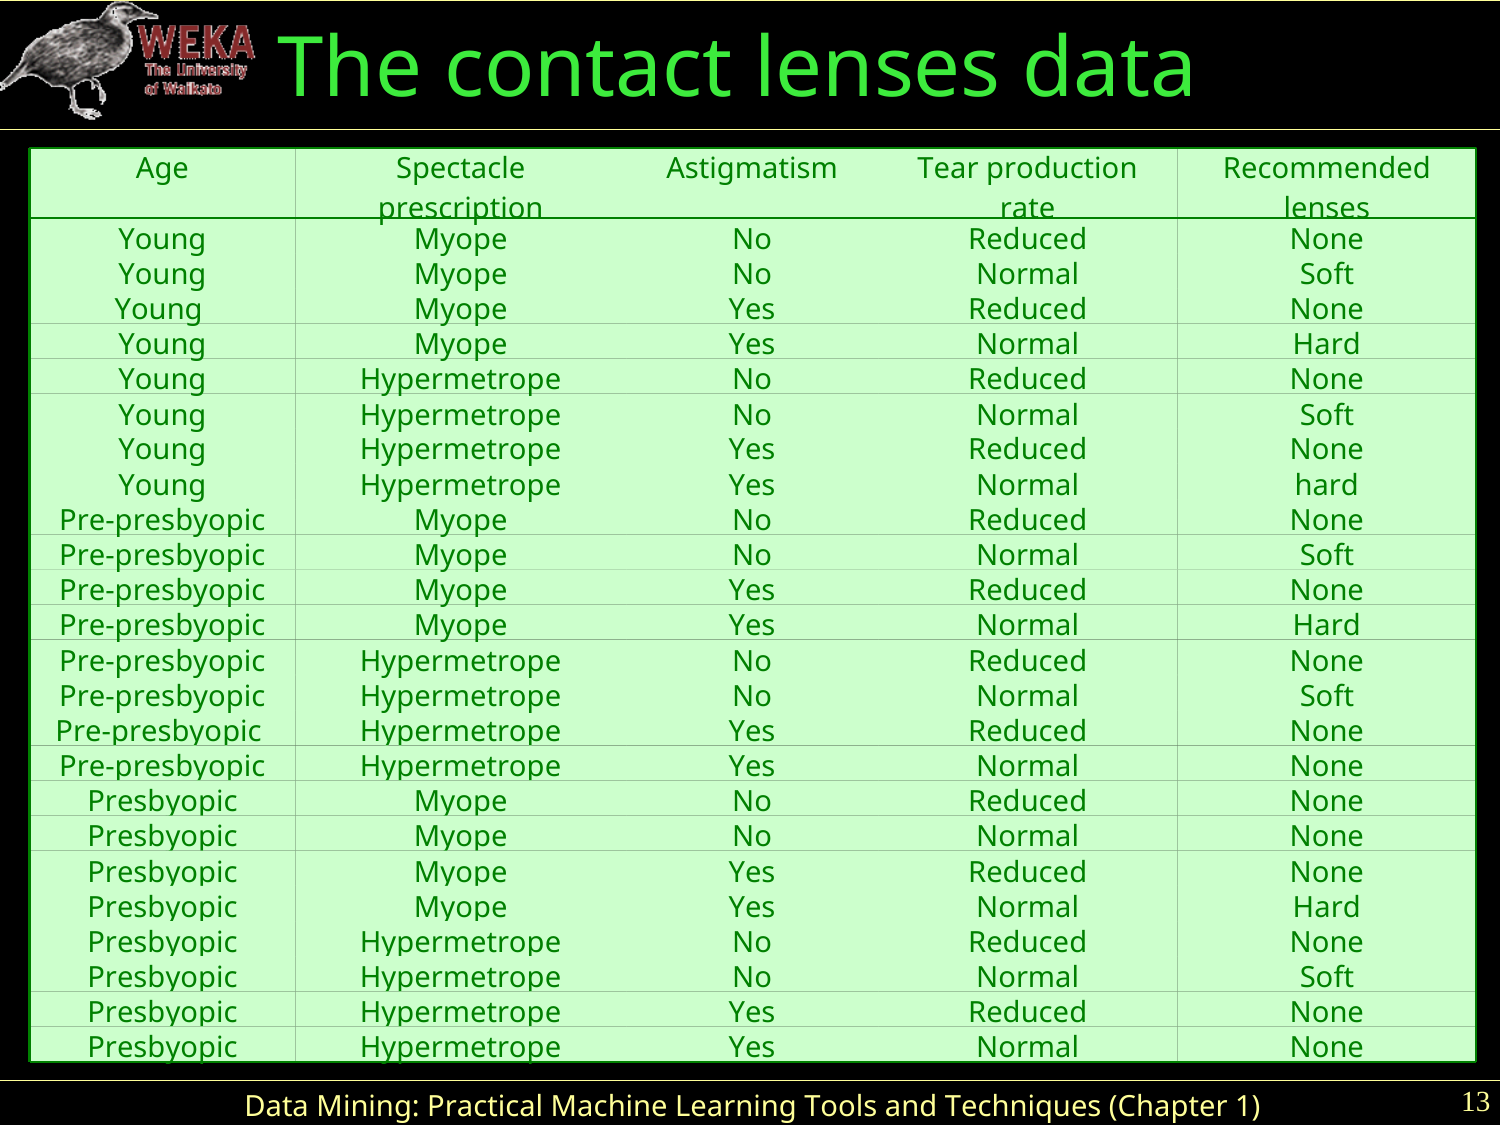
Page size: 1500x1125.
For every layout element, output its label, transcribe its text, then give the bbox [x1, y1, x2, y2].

text_box None [1178, 815, 1475, 850]
text_box Yes [627, 1026, 879, 1061]
text_box Normal [879, 1026, 1178, 1061]
text_box Reduced [879, 780, 1178, 815]
text_box Myope [296, 780, 627, 815]
text_box Presbyopic [31, 885, 296, 921]
text_box Pre-presbyopic [31, 500, 296, 535]
text_box Hypermetrope [296, 394, 627, 429]
picture [0, 1, 263, 129]
text_box Pre-presbyopic [31, 570, 296, 605]
text_box Presbyopic [31, 850, 296, 885]
text_box Myope [296, 289, 627, 324]
text_box None [1178, 780, 1475, 815]
text_box Young [31, 359, 296, 394]
text_box Young [192, 445, 201, 457]
text_box Young [31, 219, 296, 254]
text_box Hypermetrope [296, 1026, 627, 1061]
text_box Myope [478, 270, 487, 282]
text_box Pre-presbyopic [31, 745, 296, 780]
text_box No [627, 254, 879, 289]
text_box No [627, 640, 879, 676]
text_box Hypermetrope [296, 921, 627, 956]
text_box Young [192, 411, 201, 423]
text_box Presbyopic [31, 815, 296, 850]
text_box Soft [1178, 956, 1475, 991]
text_box Pre-presbyopic [31, 711, 296, 745]
text_box Hypermetrope [296, 745, 627, 780]
text_box Pre-presbyopic [31, 676, 296, 711]
text_box No [627, 676, 879, 711]
text_box Yes [627, 429, 879, 464]
text_box Yes [627, 885, 879, 921]
text_box Myope [296, 535, 627, 570]
text_box Normal [879, 885, 1178, 921]
text_box Young [192, 481, 201, 493]
text_box Hard [1178, 324, 1475, 359]
text_box Young [31, 394, 296, 429]
text_box Normal [879, 254, 1178, 289]
text_box Tear production rate [879, 149, 1178, 217]
text_box Soft [1178, 535, 1475, 570]
text_box Hypermetrope [296, 464, 627, 500]
text_box Myope [296, 570, 627, 605]
title The contact lenses data [263, 0, 1500, 159]
text_box None [1178, 921, 1475, 956]
text_box None [1178, 429, 1475, 464]
text_box Myope [296, 605, 627, 640]
text_box Hypermetrope [296, 991, 627, 1026]
text_box None [1178, 570, 1475, 605]
text_box Normal [879, 394, 1178, 429]
text_box No [627, 394, 879, 429]
text_box Age [31, 149, 296, 217]
text_box Reduced [879, 429, 1178, 464]
text_box No [627, 219, 879, 254]
text_box Young [31, 429, 296, 464]
text_box Hypermetrope [296, 429, 627, 464]
text_box Reduced [879, 711, 1178, 745]
text_box No [627, 815, 879, 850]
text_box Normal [879, 815, 1178, 850]
text_box Myope [478, 868, 487, 880]
text_box Hypermetrope [296, 956, 627, 991]
text_box Normal [879, 464, 1178, 500]
text_box Yes [627, 464, 879, 500]
text_box Presbyopic [31, 991, 296, 1026]
text_box Yes [627, 289, 879, 324]
text_box Yes [627, 570, 879, 605]
text_box Myope [296, 219, 627, 254]
text_box Young [192, 375, 201, 387]
text_box Myope [296, 815, 627, 850]
text_box Reduced [879, 359, 1178, 394]
text_box Reduced [879, 850, 1178, 885]
text_box Normal [879, 535, 1178, 570]
text_box Myope [478, 586, 487, 598]
text_box Hard [1178, 885, 1475, 921]
text_box Normal [879, 676, 1178, 711]
text_box Hypermetrope [296, 359, 627, 394]
text_box No [627, 535, 879, 570]
text_box Hard [1178, 605, 1475, 640]
text_box Reduced [879, 640, 1178, 676]
text_box Yes [627, 605, 879, 640]
text_box Young [188, 305, 197, 317]
text_box Myope [296, 324, 627, 359]
text_box Yes [627, 850, 879, 885]
text_box Soft [1178, 676, 1475, 711]
text_box Normal [879, 324, 1178, 359]
text_box None [1178, 359, 1475, 394]
text_box Myope [478, 551, 487, 563]
text_box Myope [478, 797, 487, 809]
text_box Myope [296, 254, 627, 289]
text_box Hypermetrope [296, 711, 627, 745]
text_box Yes [627, 324, 879, 359]
text_box Pre-presbyopic [31, 535, 296, 570]
text_box Reduced [879, 921, 1178, 956]
text_box No [627, 921, 879, 956]
text_box No [627, 359, 879, 394]
text_box None [1178, 1026, 1475, 1061]
text_box Pre-presbyopic [31, 640, 296, 676]
text_box Myope [478, 903, 487, 915]
text_box None [1178, 219, 1475, 254]
text_box Young [31, 324, 296, 359]
text_box Myope [478, 235, 487, 247]
text_box Young [192, 270, 201, 282]
text_box None [1178, 711, 1475, 745]
text_box Reduced [879, 570, 1178, 605]
text_box Recommended lenses [1178, 149, 1475, 217]
text_box Normal [879, 956, 1178, 991]
text_box Normal [879, 745, 1178, 780]
text_box Presbyopic [31, 780, 296, 815]
text_box Young [192, 340, 201, 352]
text_box Reduced [879, 289, 1178, 324]
text_box None [1178, 991, 1475, 1026]
text_box None [1178, 745, 1475, 780]
text_box Soft [1178, 254, 1475, 289]
text_box Pre-presbyopic [31, 605, 296, 640]
text_box Myope [296, 885, 627, 921]
text_box Myope [296, 500, 627, 535]
text_box Myope [478, 832, 487, 844]
text_box None [1178, 850, 1475, 885]
text_box Young [31, 289, 296, 324]
text_box No [627, 956, 879, 991]
text_box Myope [478, 305, 487, 317]
text_box Soft [1178, 394, 1475, 429]
text_box hard [1178, 464, 1475, 500]
text_box Yes [627, 991, 879, 1026]
text_box Spectacle prescription [296, 149, 627, 217]
text_box Myope [478, 516, 487, 528]
text_box No [627, 500, 879, 535]
text_box Young [192, 235, 201, 247]
text_box Astigmatism [627, 149, 879, 217]
text_box Reduced [879, 219, 1178, 254]
text_box Reduced [879, 500, 1178, 535]
text_box Hypermetrope [296, 640, 627, 676]
text_box Myope [478, 621, 487, 633]
text_box Reduced [879, 991, 1178, 1026]
text_box None [1178, 500, 1475, 535]
text_box Presbyopic [31, 956, 296, 991]
text_box Myope [296, 850, 627, 885]
text_box Yes [627, 745, 879, 780]
text_box Young [31, 254, 296, 289]
text_box None [1178, 289, 1475, 324]
text_box Normal [879, 605, 1178, 640]
text_box Presbyopic [31, 921, 296, 956]
text_box Hypermetrope [296, 676, 627, 711]
text_box Presbyopic [31, 1026, 296, 1061]
text_box None [1178, 640, 1475, 676]
text_box Myope [478, 340, 487, 352]
text_box No [627, 780, 879, 815]
text_box Yes [627, 711, 879, 745]
text_box Young [31, 464, 296, 500]
